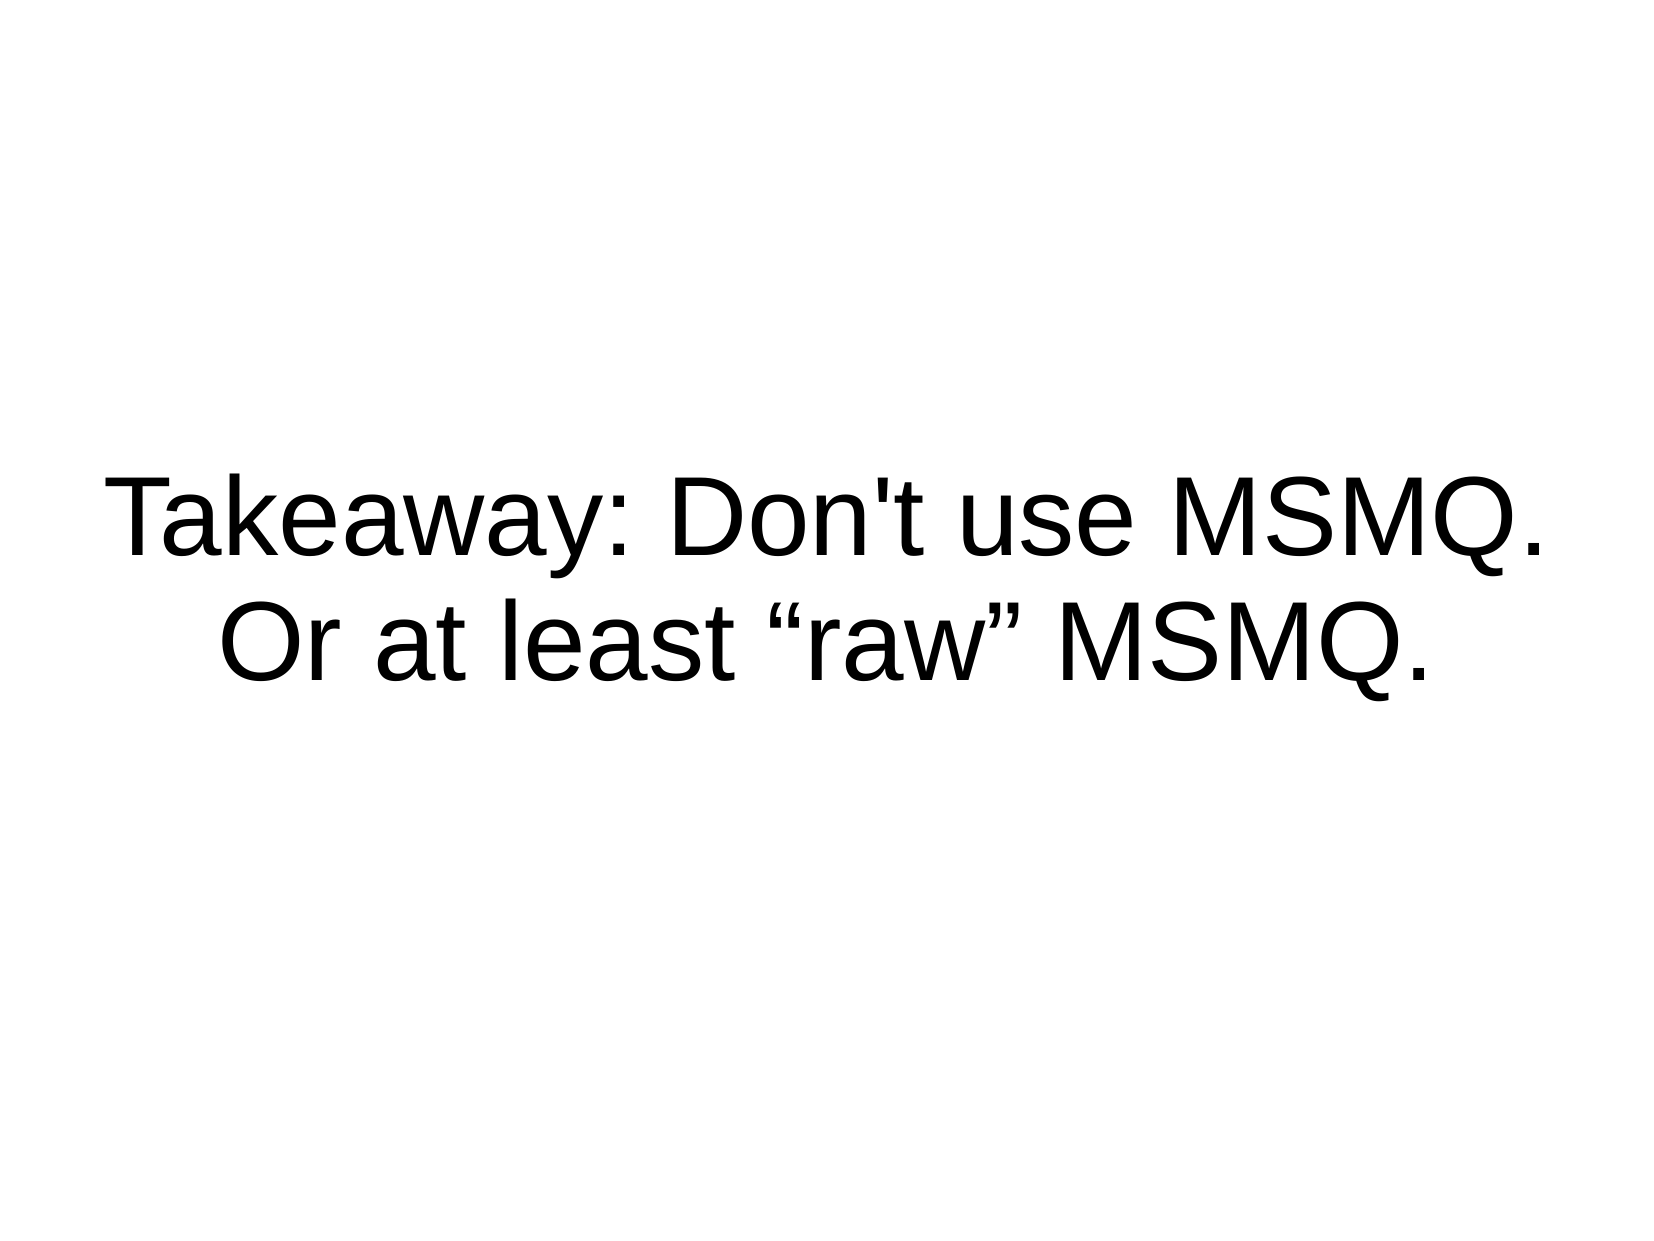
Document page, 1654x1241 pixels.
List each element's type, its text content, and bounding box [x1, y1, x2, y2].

subtitle Takeaway: Don't use MSMQ. Or at least “raw” MSMQ. [82, 49, 1571, 1109]
